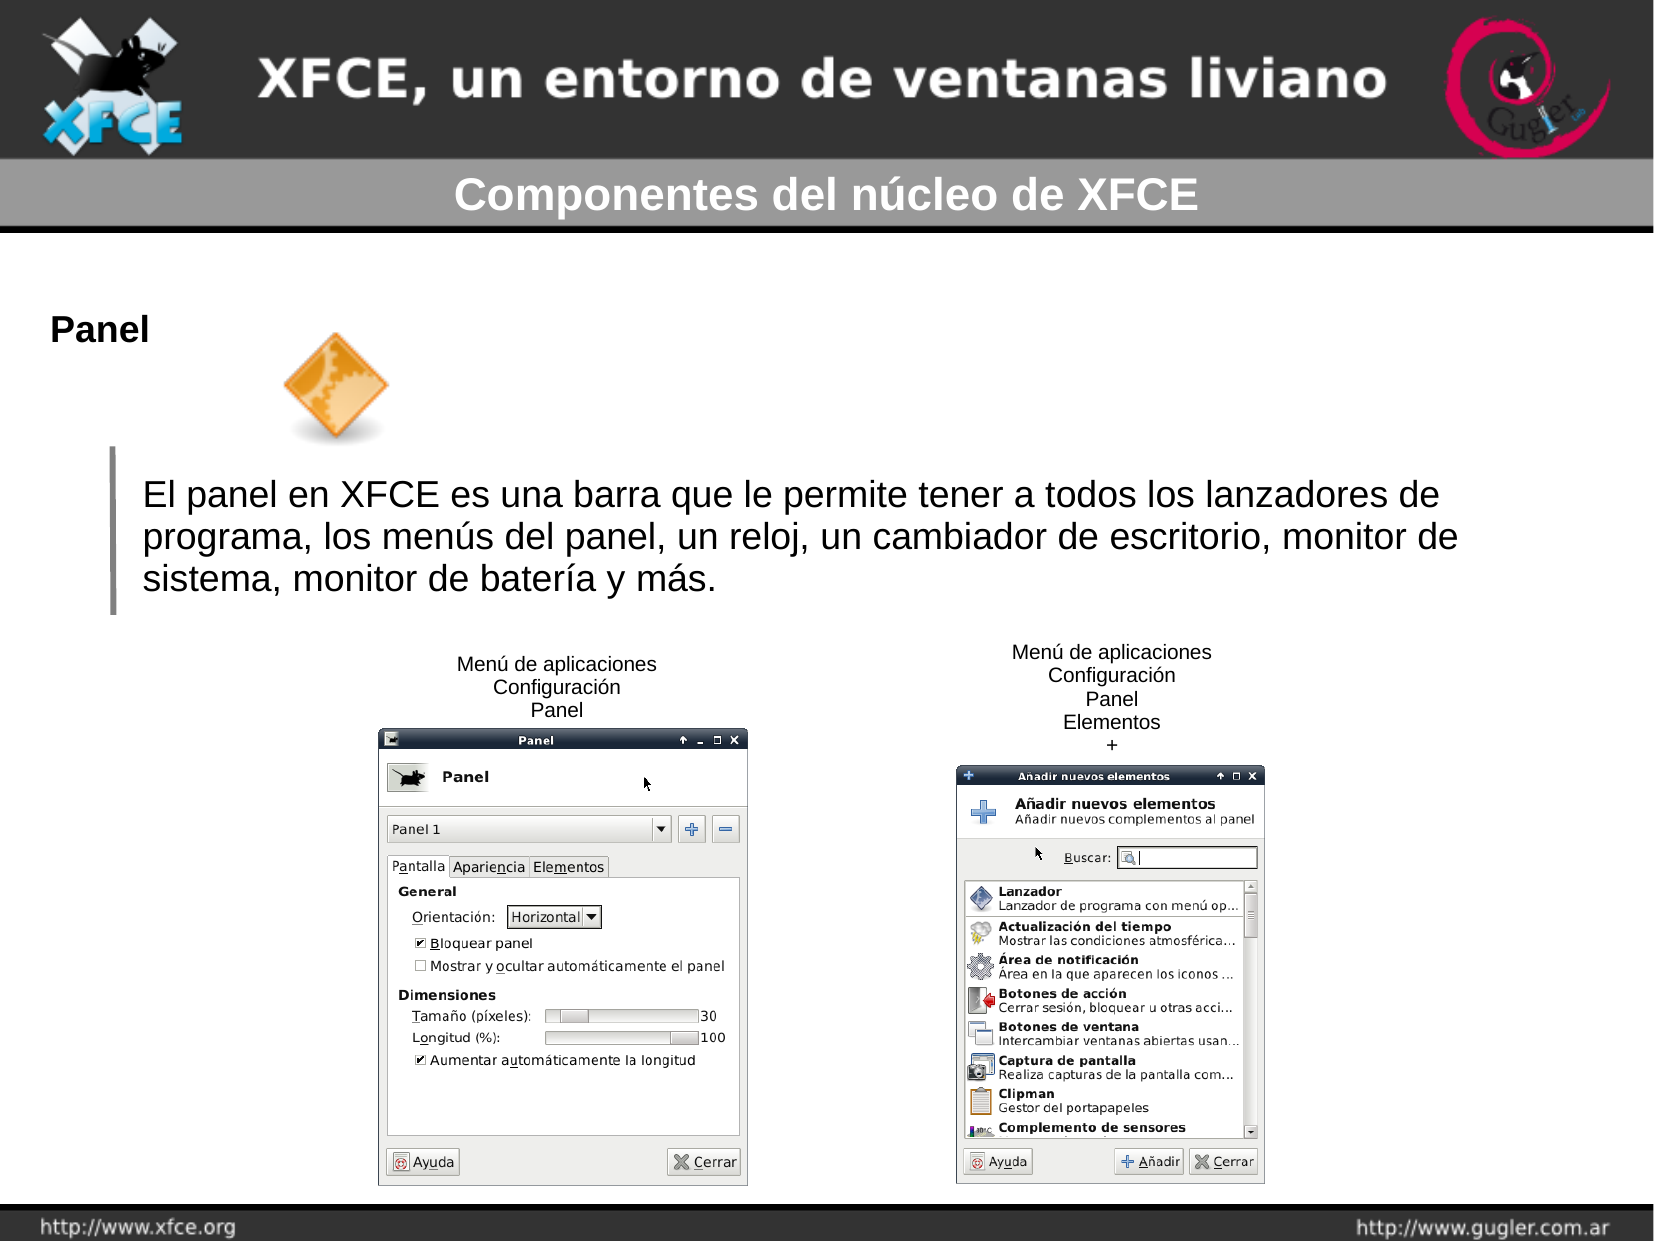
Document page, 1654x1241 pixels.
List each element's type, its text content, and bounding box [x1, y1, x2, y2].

text_box Menú de aplicaciones Configuración Panel [324, 644, 790, 730]
picture [0, 229, 1654, 233]
picture [378, 730, 748, 1186]
text_box Panel [35, 301, 1630, 359]
text_box Componentes del núcleo de XFCE [0, 161, 1654, 229]
picture [275, 359, 397, 449]
text_box El panel en XFCE es una barra que le permite tener a todos los lanzadores de programa, los menús del panel, un reloj, un cambiador de escritorio, monitor de sistema, monitor de batería y más. [127, 466, 1613, 608]
picture [0, 1204, 1654, 1241]
picture [956, 765, 1265, 1184]
text_box Menú de aplicaciones Configuración Panel Elementos + [879, 633, 1345, 765]
picture [0, 0, 1654, 161]
